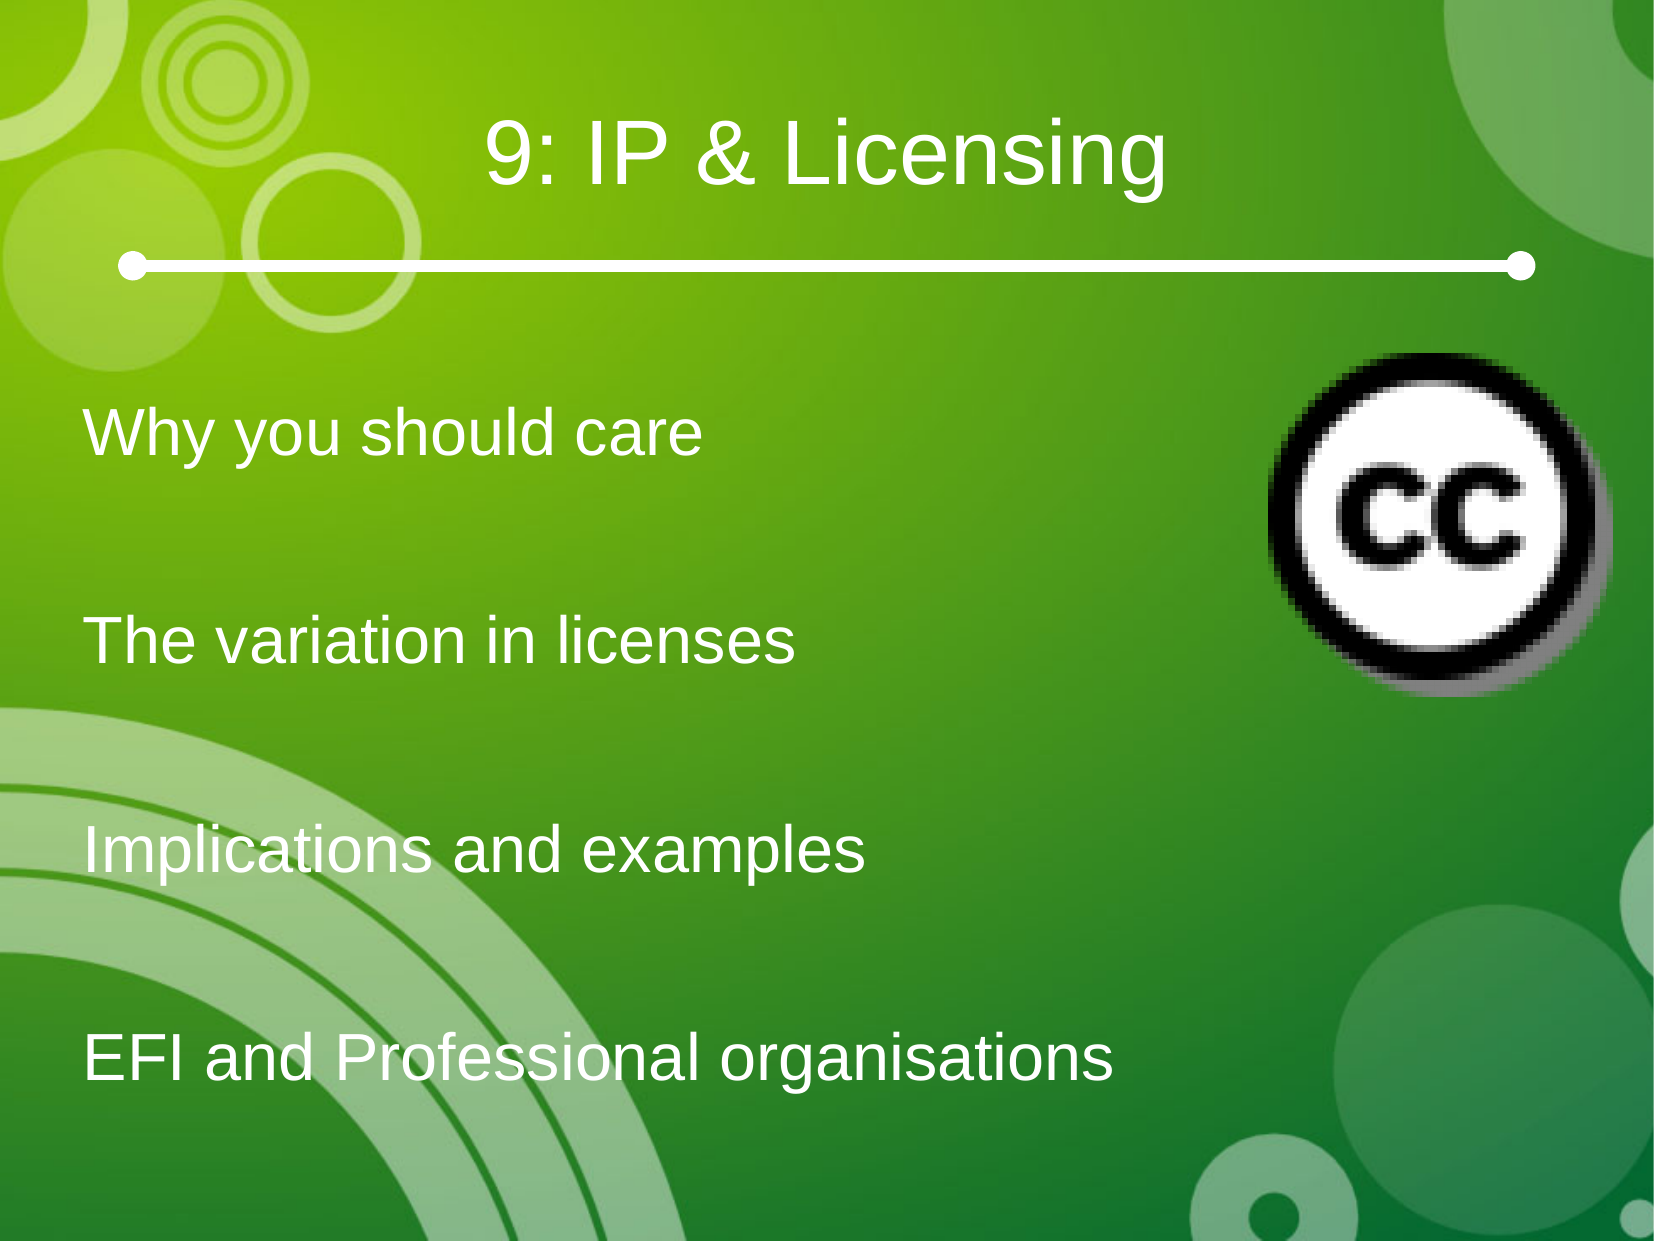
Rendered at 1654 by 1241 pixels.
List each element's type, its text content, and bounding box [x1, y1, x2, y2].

title 9: IP & Licensing [82, 56, 1571, 250]
list Why you should care The variation in licenses Implications and examples EFI and Professional organisations [82, 290, 1571, 1094]
picture [0, 0, 1654, 1241]
